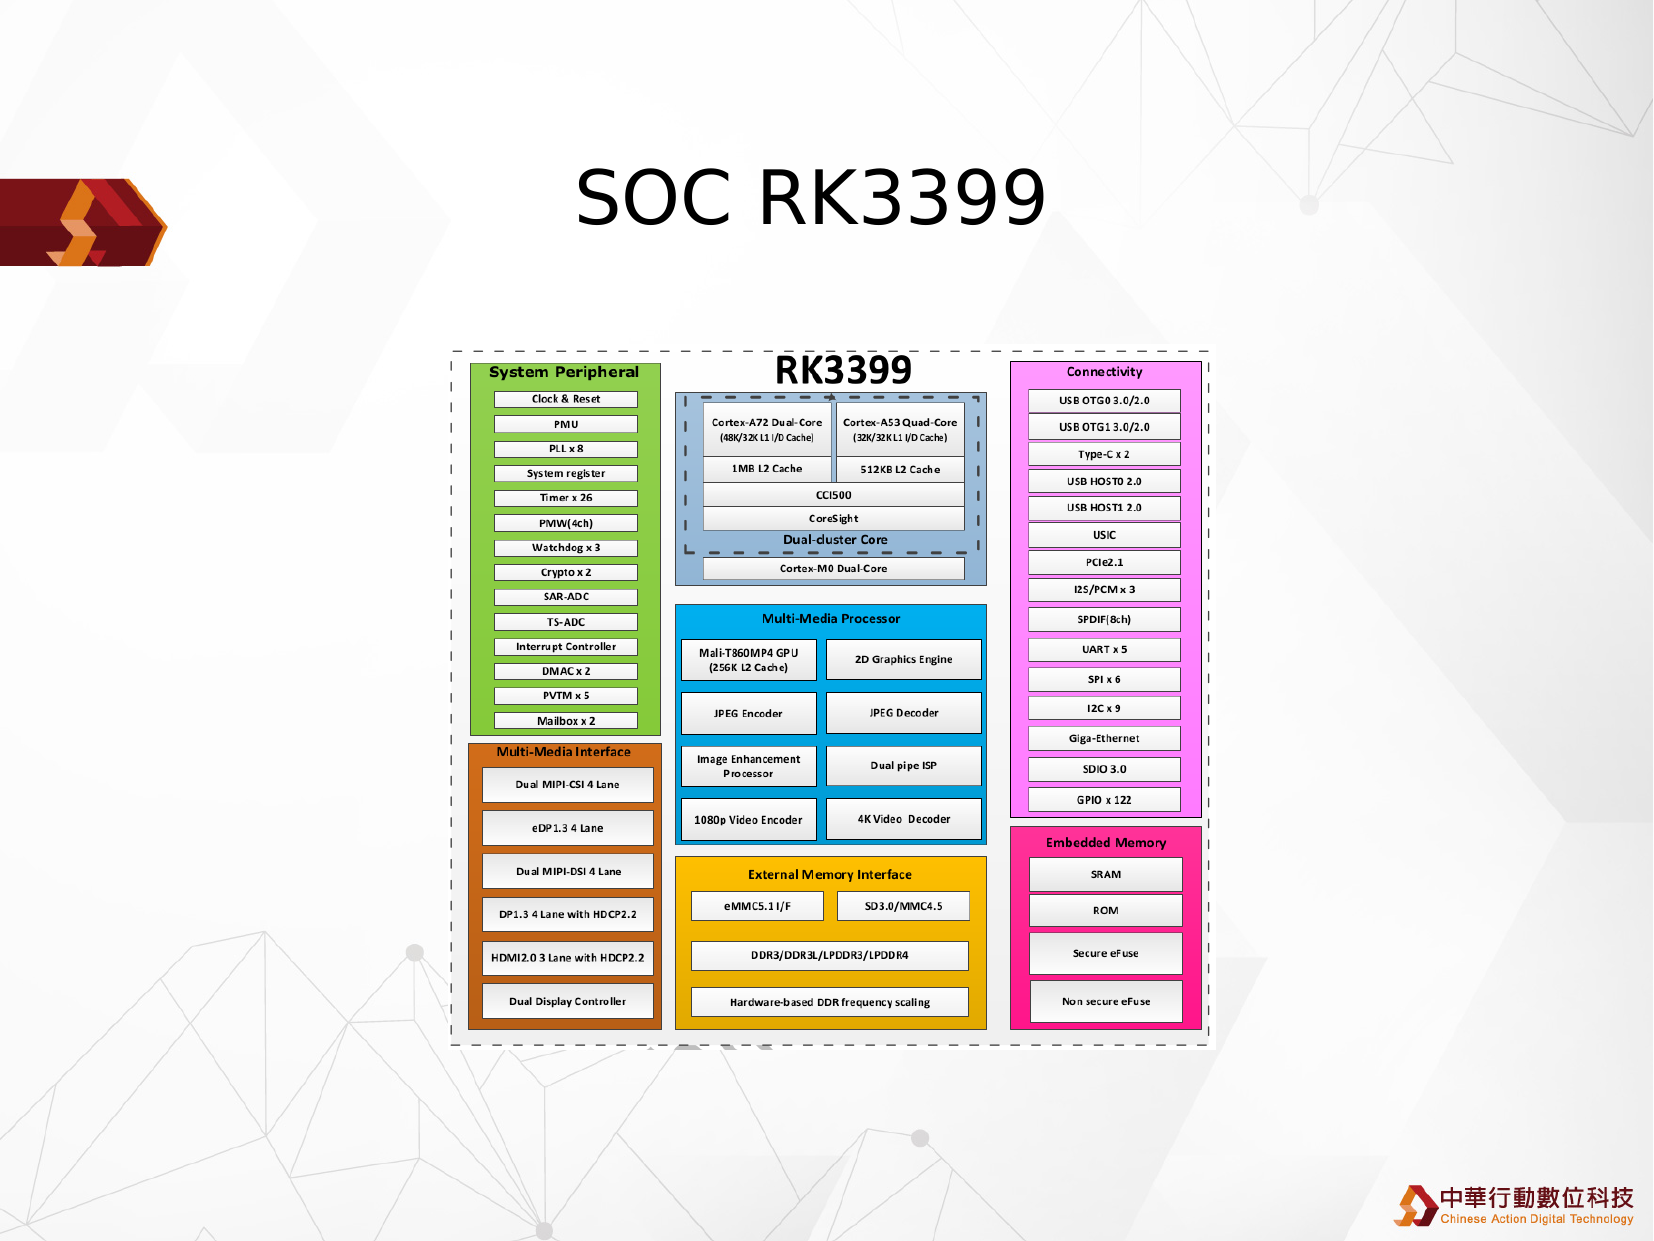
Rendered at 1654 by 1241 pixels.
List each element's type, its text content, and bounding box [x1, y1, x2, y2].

picture [0, 0, 1654, 1241]
title SOC RK3399 [118, 112, 1506, 281]
